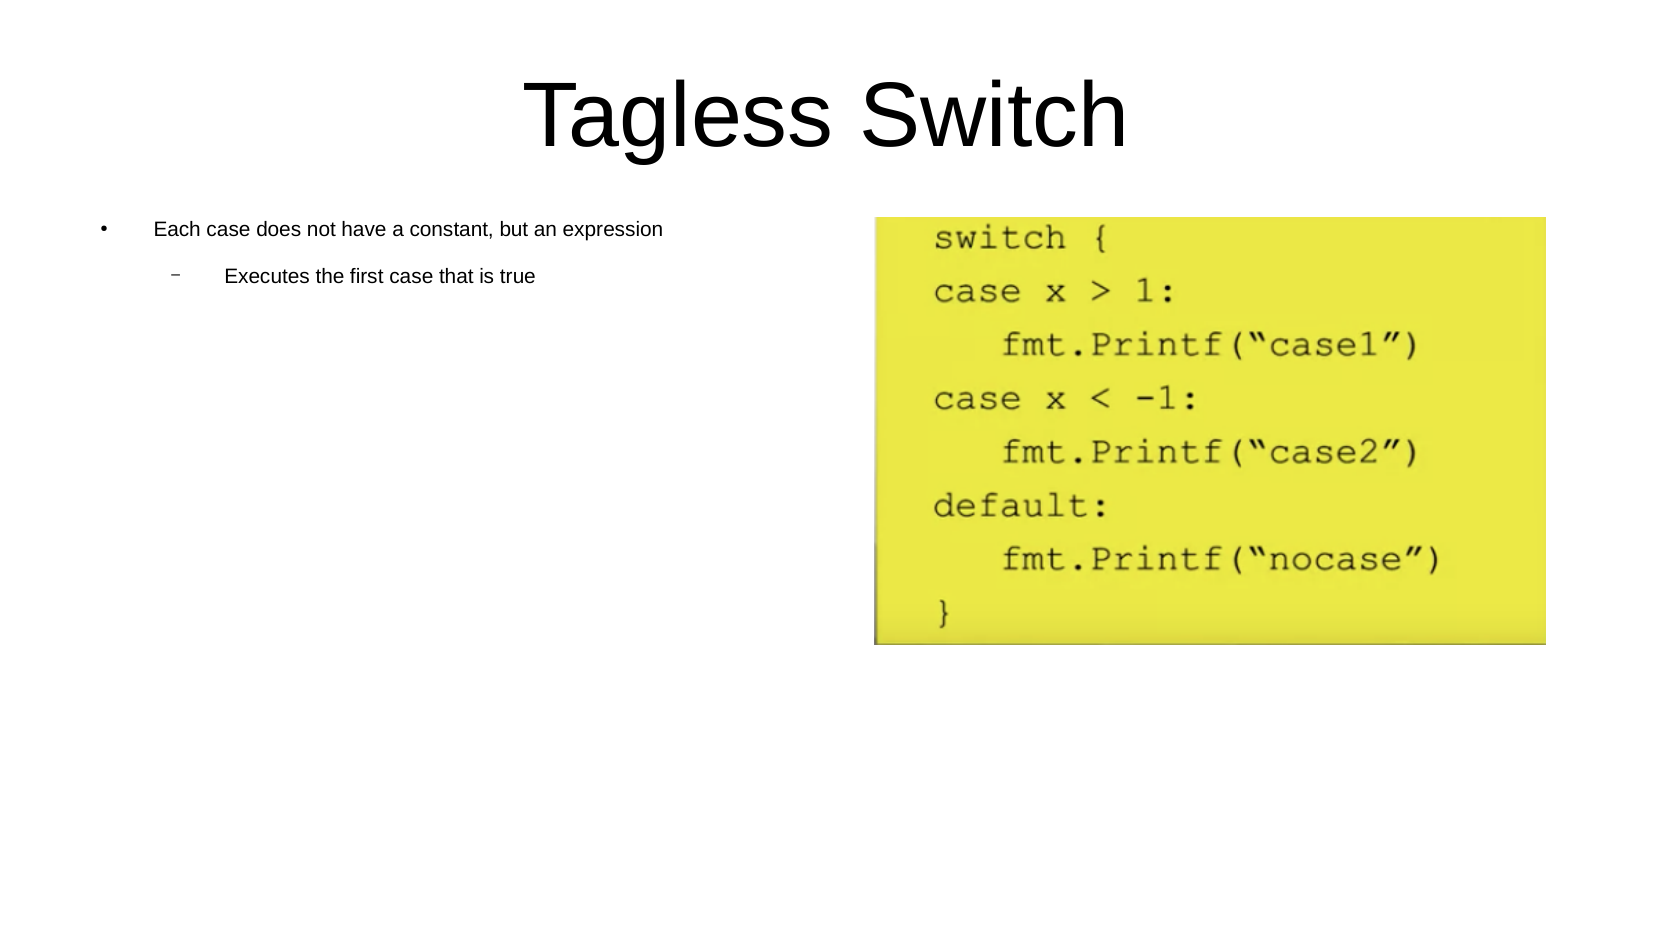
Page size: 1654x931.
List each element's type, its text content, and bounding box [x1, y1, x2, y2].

title Tagless Switch [82, 37, 1571, 193]
picture [874, 217, 1546, 645]
list Each case does not have a constant, but an expression Executes the first case that is true [82, 217, 1571, 758]
